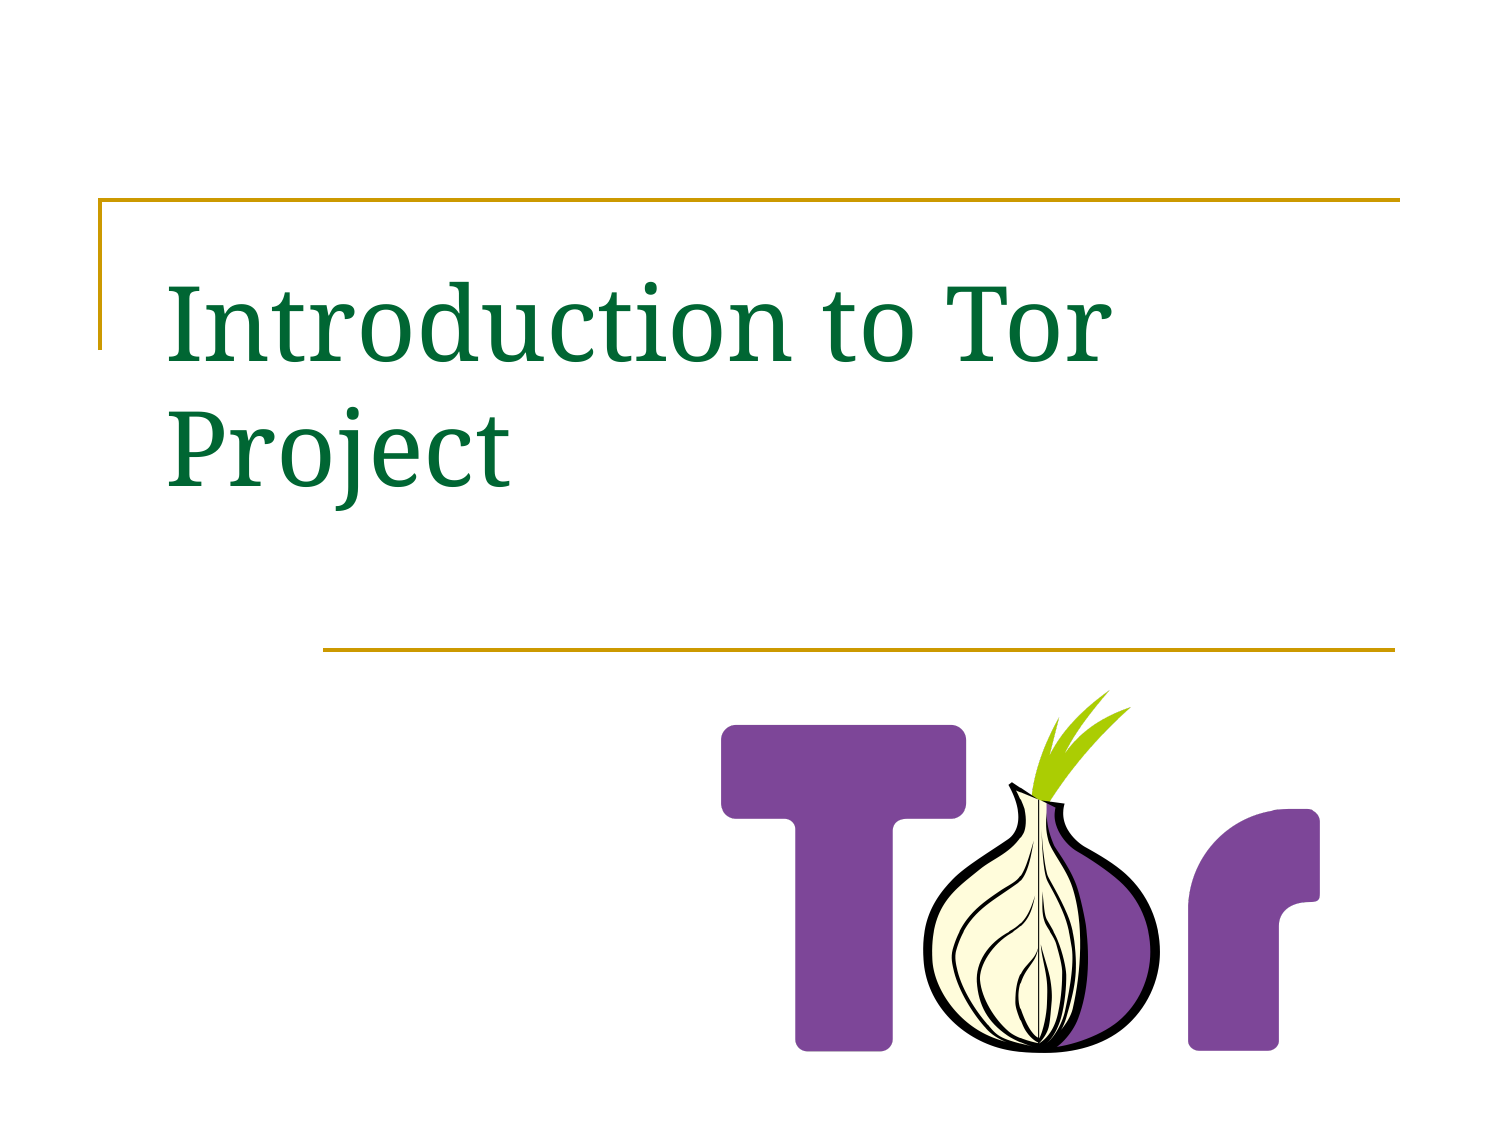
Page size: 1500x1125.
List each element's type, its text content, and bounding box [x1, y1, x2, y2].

title Introduction to Tor Project [149, 249, 1401, 538]
picture [720, 689, 1321, 1053]
